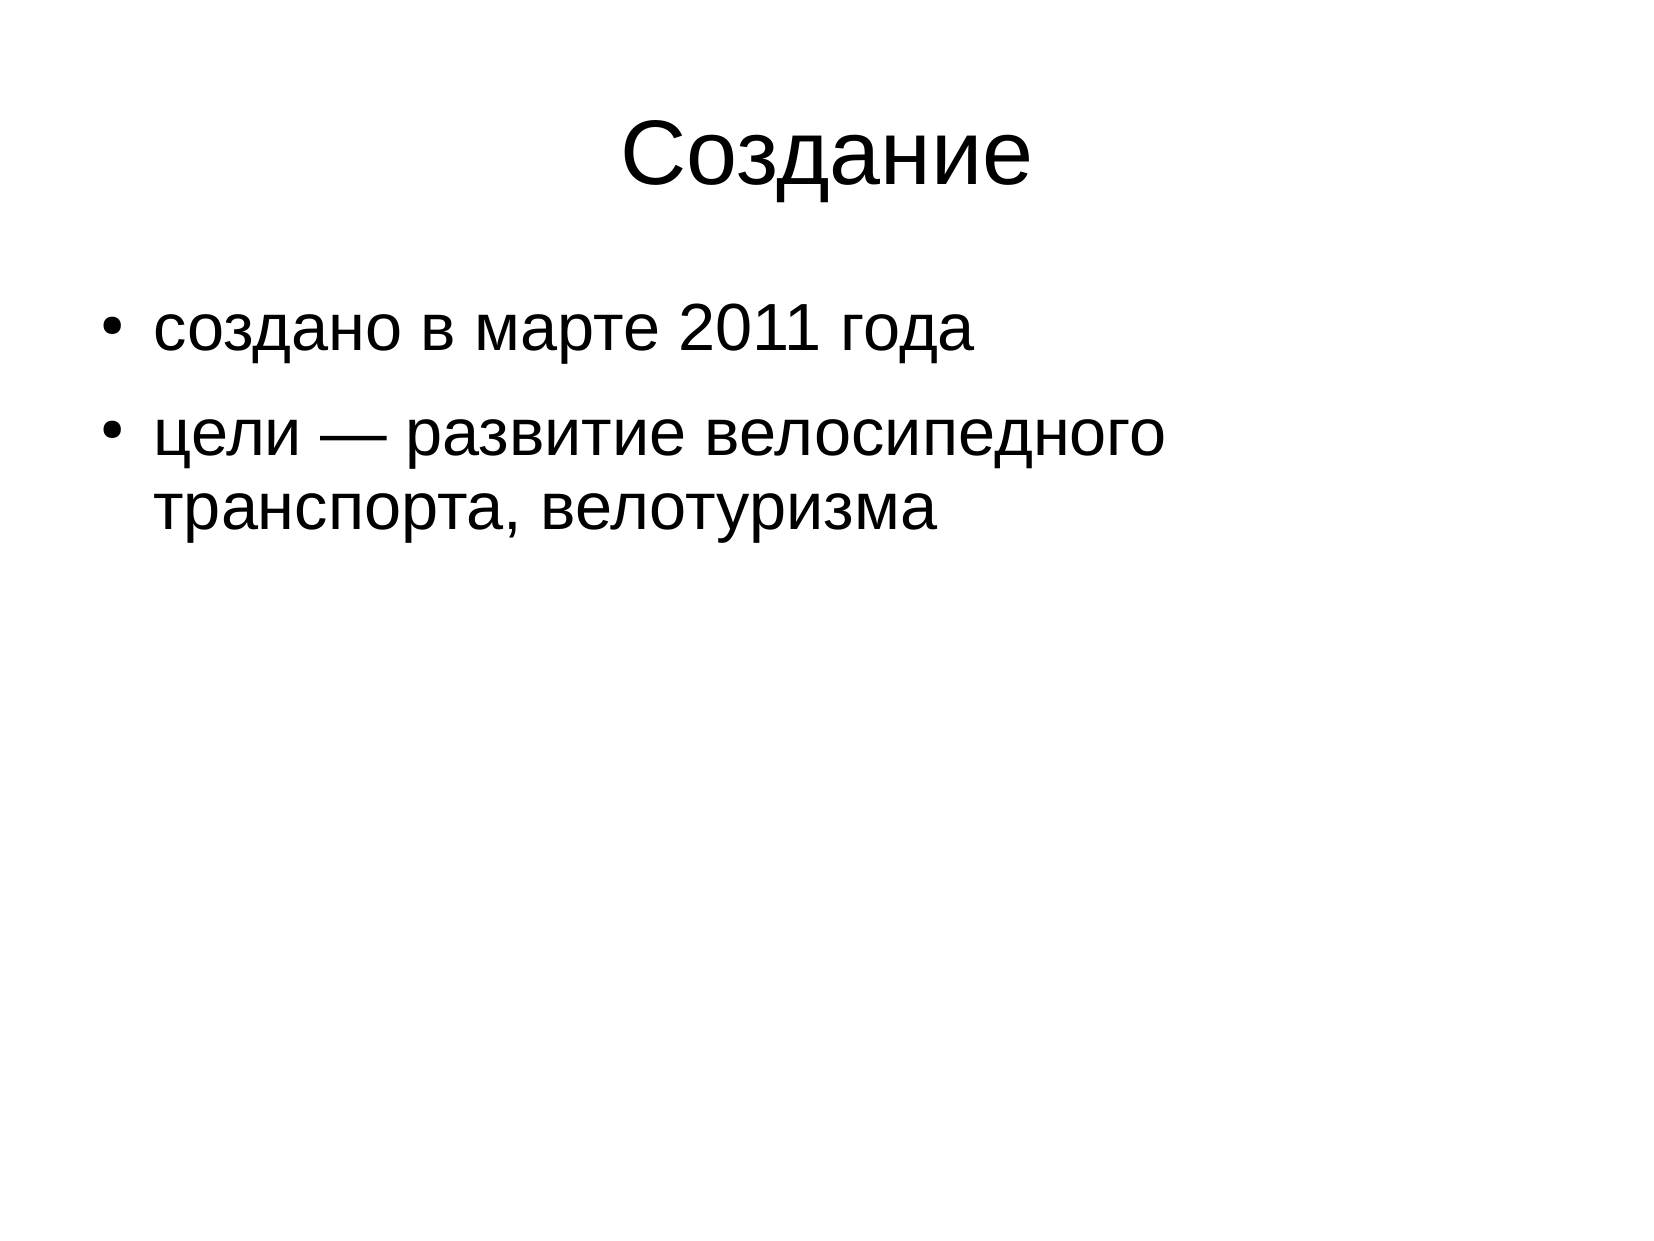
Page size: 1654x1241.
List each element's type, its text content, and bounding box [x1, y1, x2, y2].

list создано в марте 2011 года цели — развитие велосипедного транспорта, велотуризма [82, 290, 1538, 1010]
title Создание [82, 49, 1571, 257]
